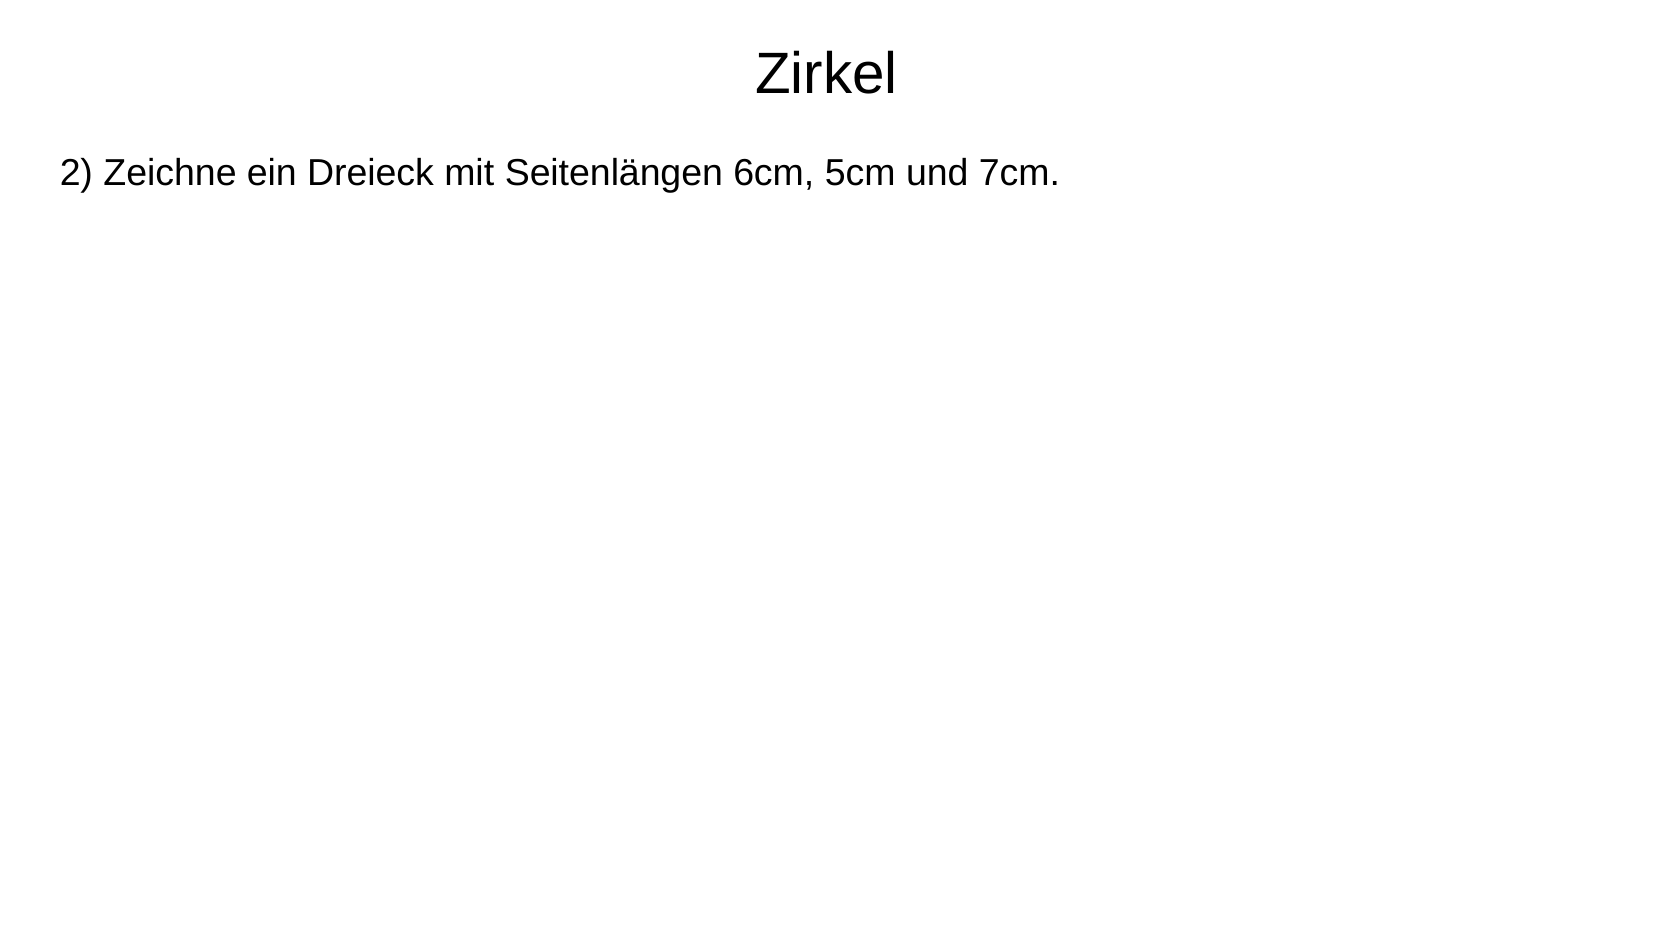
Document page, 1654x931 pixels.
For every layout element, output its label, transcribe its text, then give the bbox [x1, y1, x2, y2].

text_box 2) Zeichne ein Dreieck mit Seitenlängen 6cm, 5cm und 7cm. [45, 143, 1519, 243]
title Zirkel [82, 37, 1571, 110]
